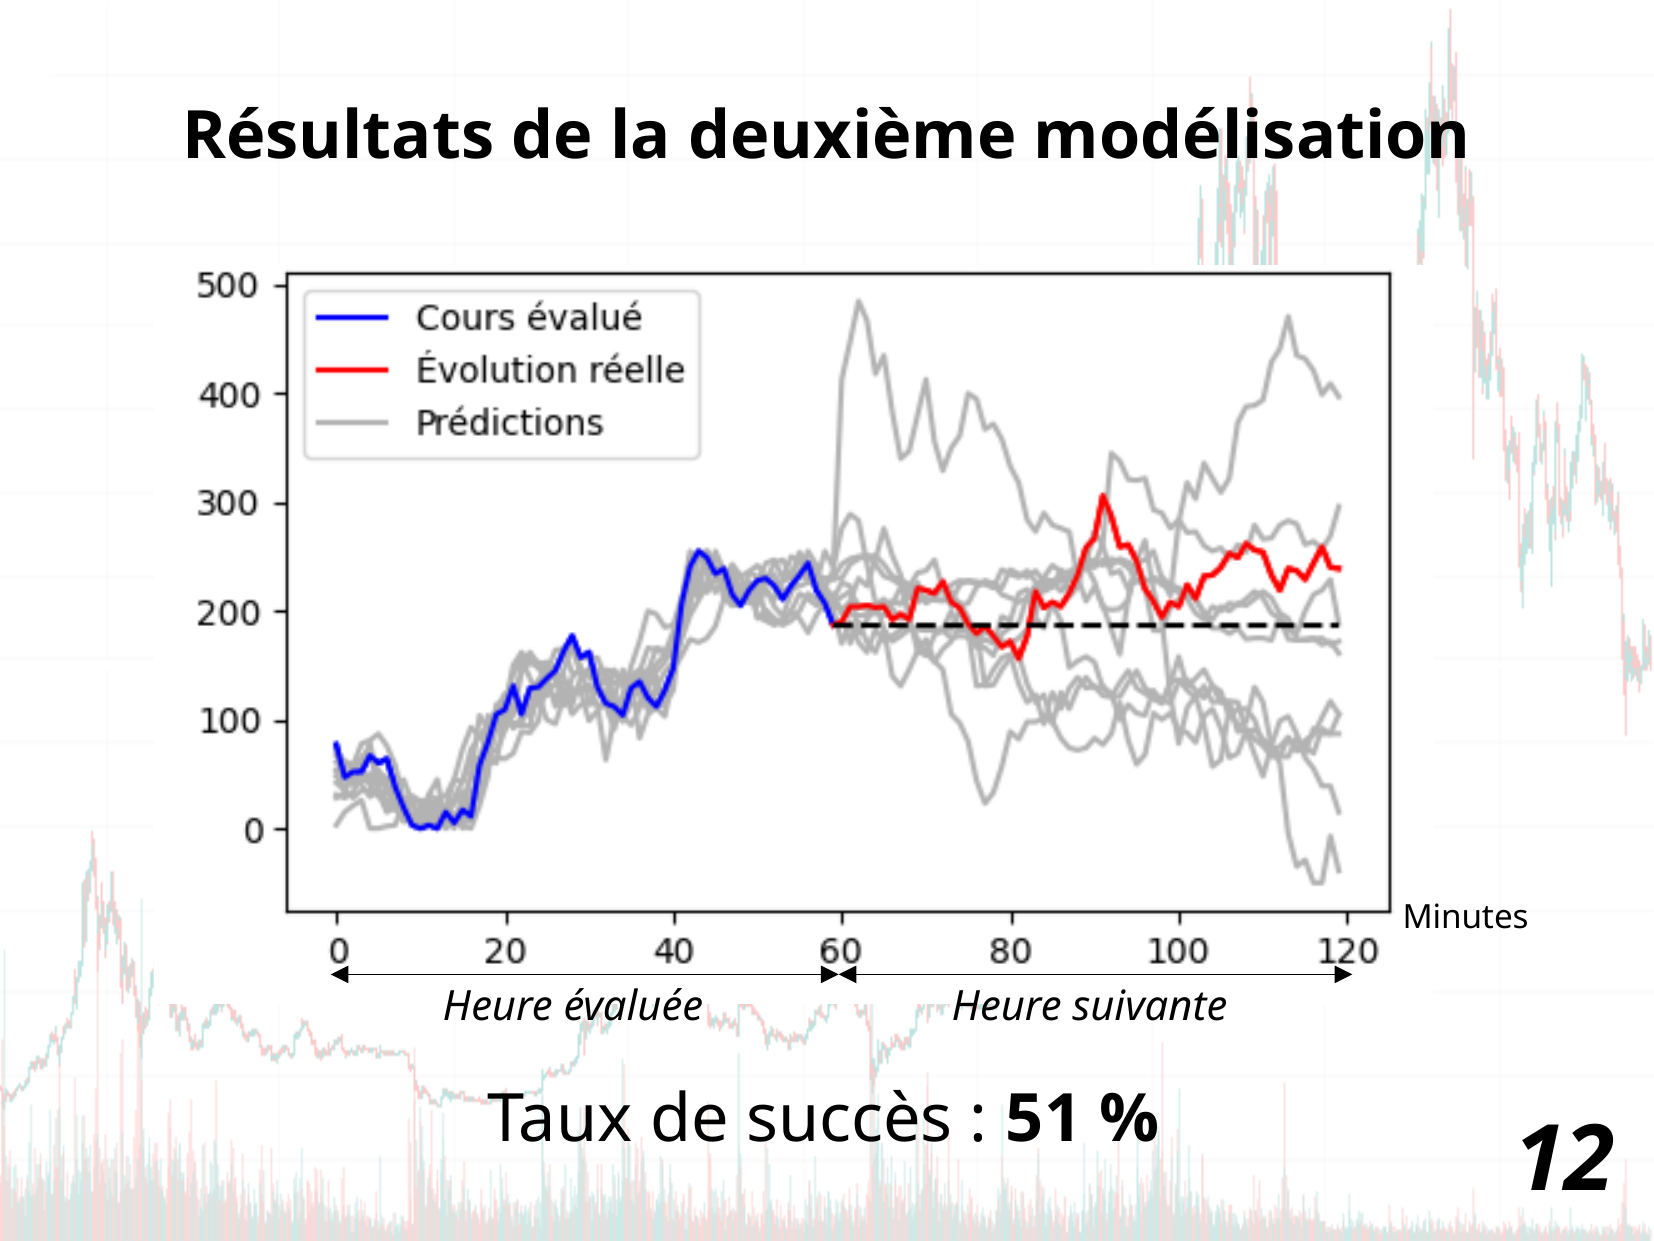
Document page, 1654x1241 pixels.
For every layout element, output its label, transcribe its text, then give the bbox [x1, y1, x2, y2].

text_box 12 [1476, 1085, 1654, 1241]
text_box Minutes [1387, 885, 1565, 974]
text_box Heure suivante [868, 968, 1312, 1047]
picture [0, 0, 1654, 1241]
title Résultats de la deuxième modélisation [82, 29, 1571, 237]
text_box Taux de succès : 51 % [472, 1062, 1600, 1219]
text_box Heure évaluée [351, 968, 795, 1047]
